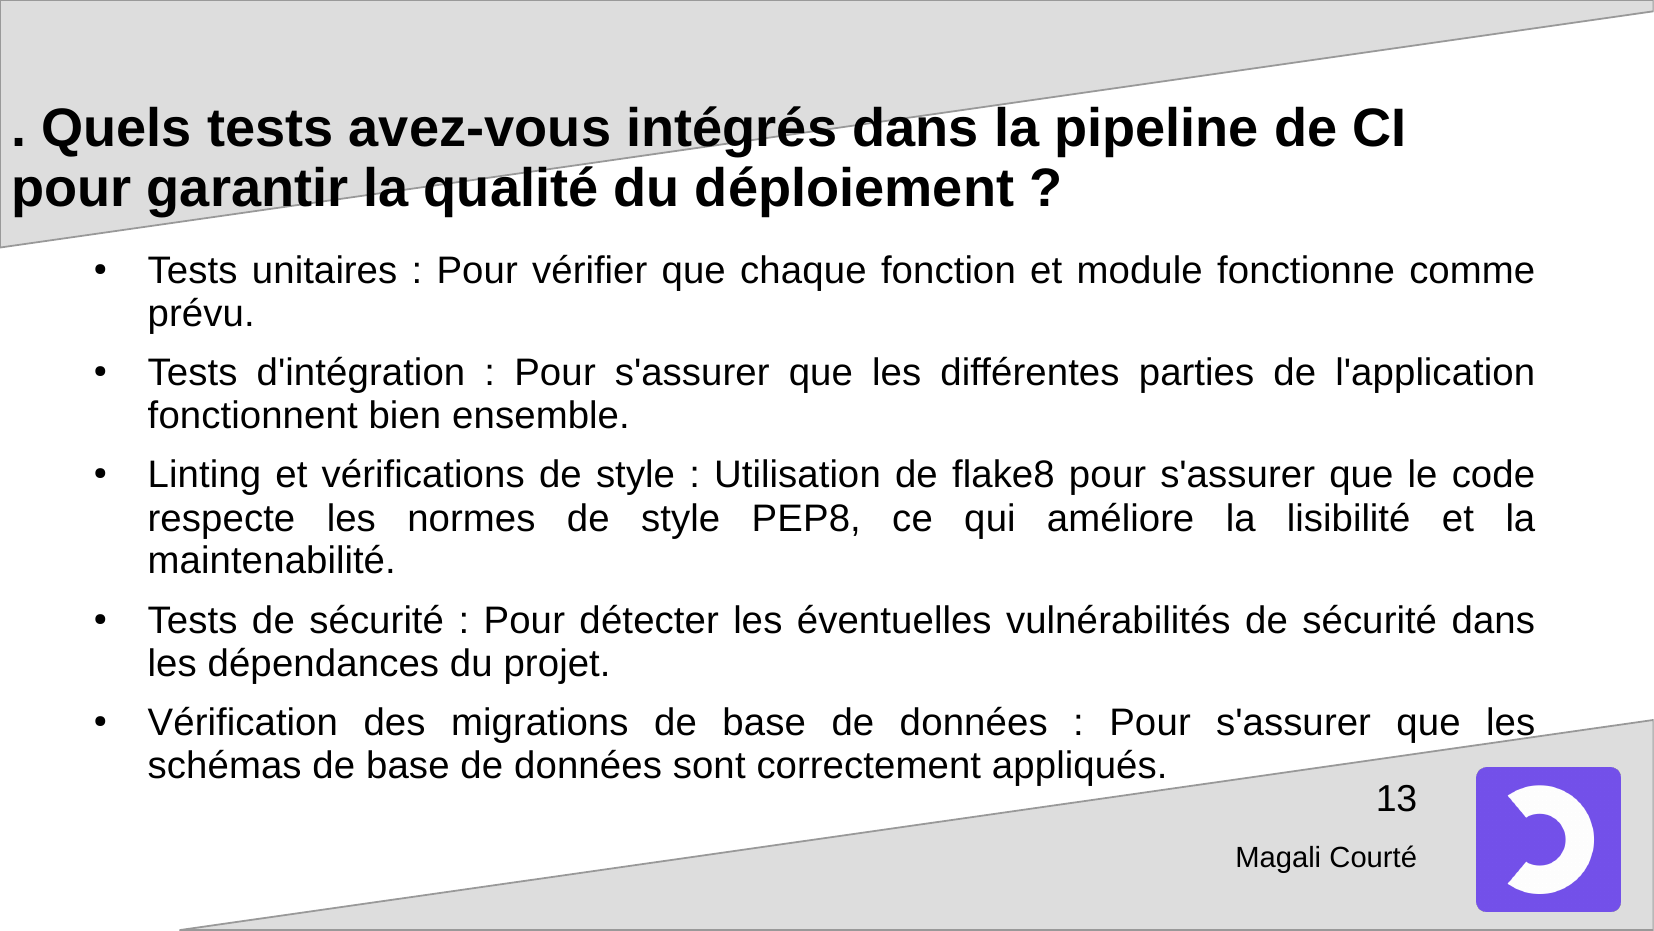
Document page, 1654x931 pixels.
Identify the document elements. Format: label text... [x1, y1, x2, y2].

list Tests unitaires : Pour vérifier que chaque fonction et module fonctionne comme prévu. Tests d'intégration : Pour s'assurer que les différentes parties de l'application fonctionnent bien ensemble. Linting et vérifications de style : Utilisation de flake8 pour s'assurer que le code respecte les normes de style PEP8, ce qui améliore la lisibilité et la maintenabilité. Tests de sécurité : Pour détecter les éventuelles vulnérabilités de sécurité dans les dépendances du projet. Vérification des migrations de base de données : Pour s'assurer que les schémas de base de données sont correctement appliqués. [82, 248, 1538, 789]
title . Quels tests avez-vous intégrés dans la pipeline de CI pour garantir la qualité du déploiement ? [11, 79, 1488, 236]
picture [1476, 767, 1621, 912]
